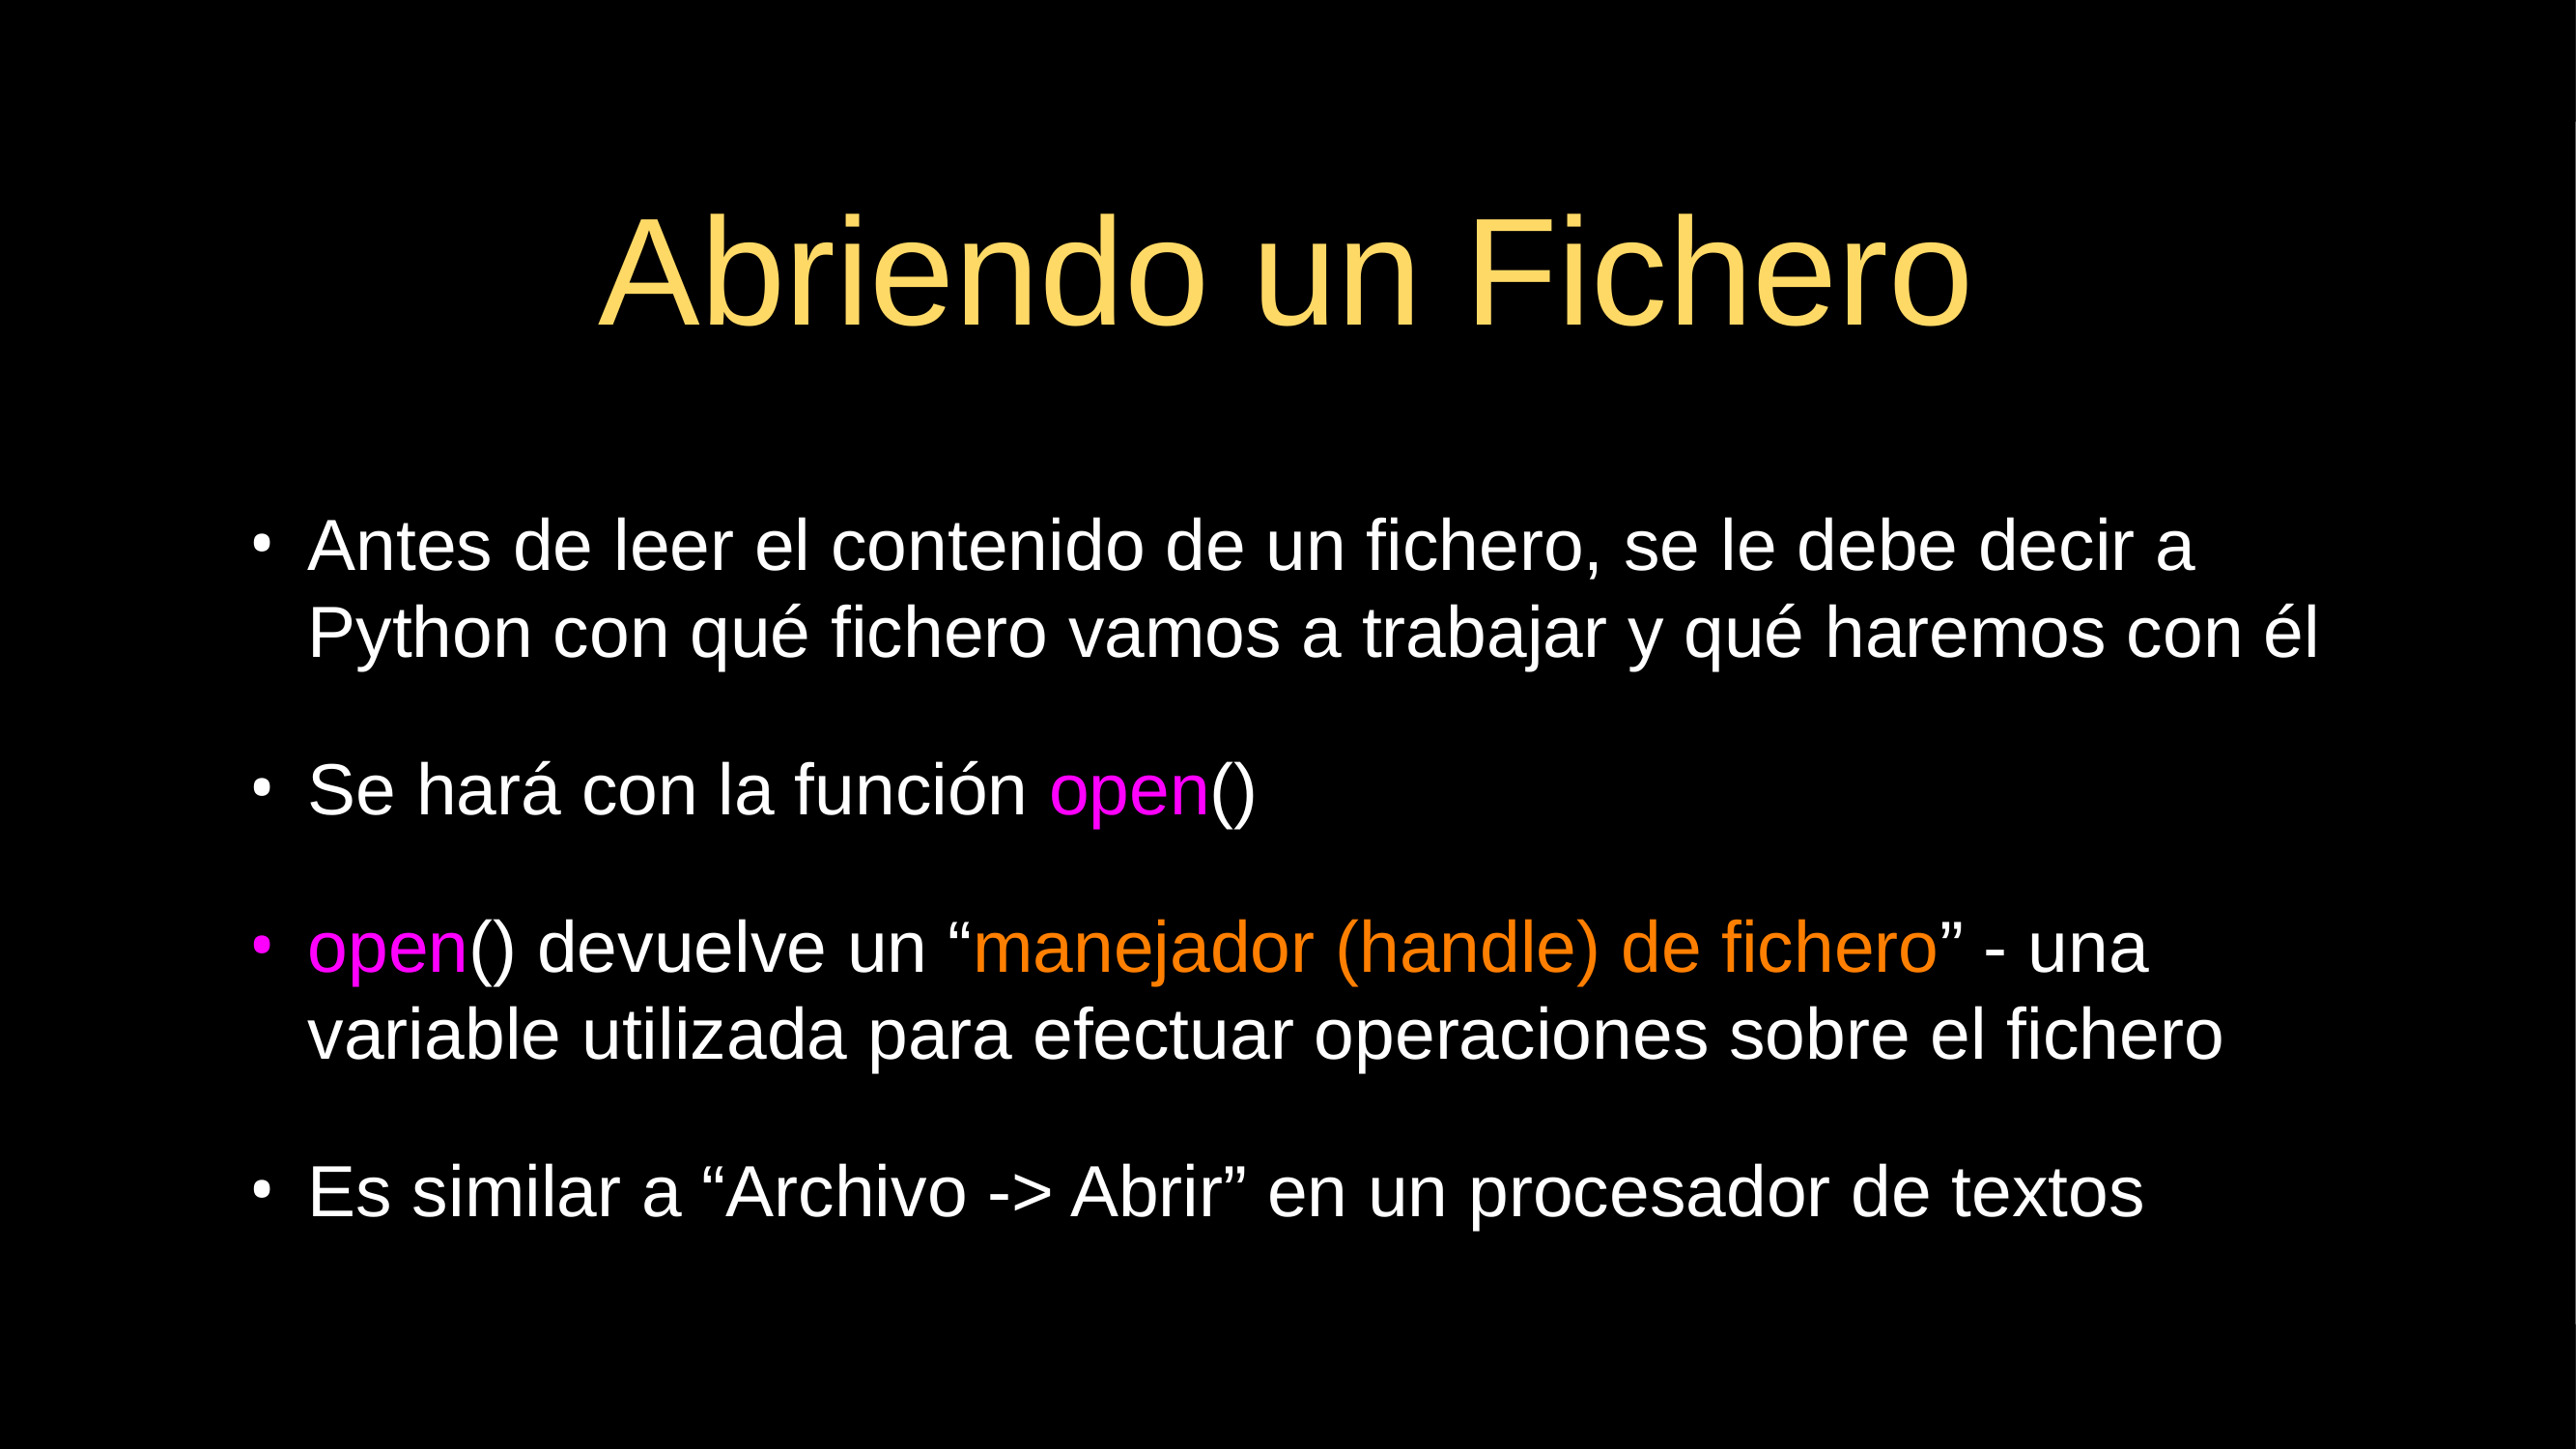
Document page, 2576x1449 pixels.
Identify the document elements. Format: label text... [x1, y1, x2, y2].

title Abriendo un Fichero [183, 125, 2391, 403]
list Antes de leer el contenido de un fichero, se le debe decir a Python con qué fichero vamos a trabajar y qué haremos con él Se hará con la función open() open() devuelve un “manejador (handle) de fichero” - una variable utilizada para efectuar operaciones sobre el fichero Es similar a “Archivo -> Abrir” en un procesador de textos [183, 412, 2391, 1317]
